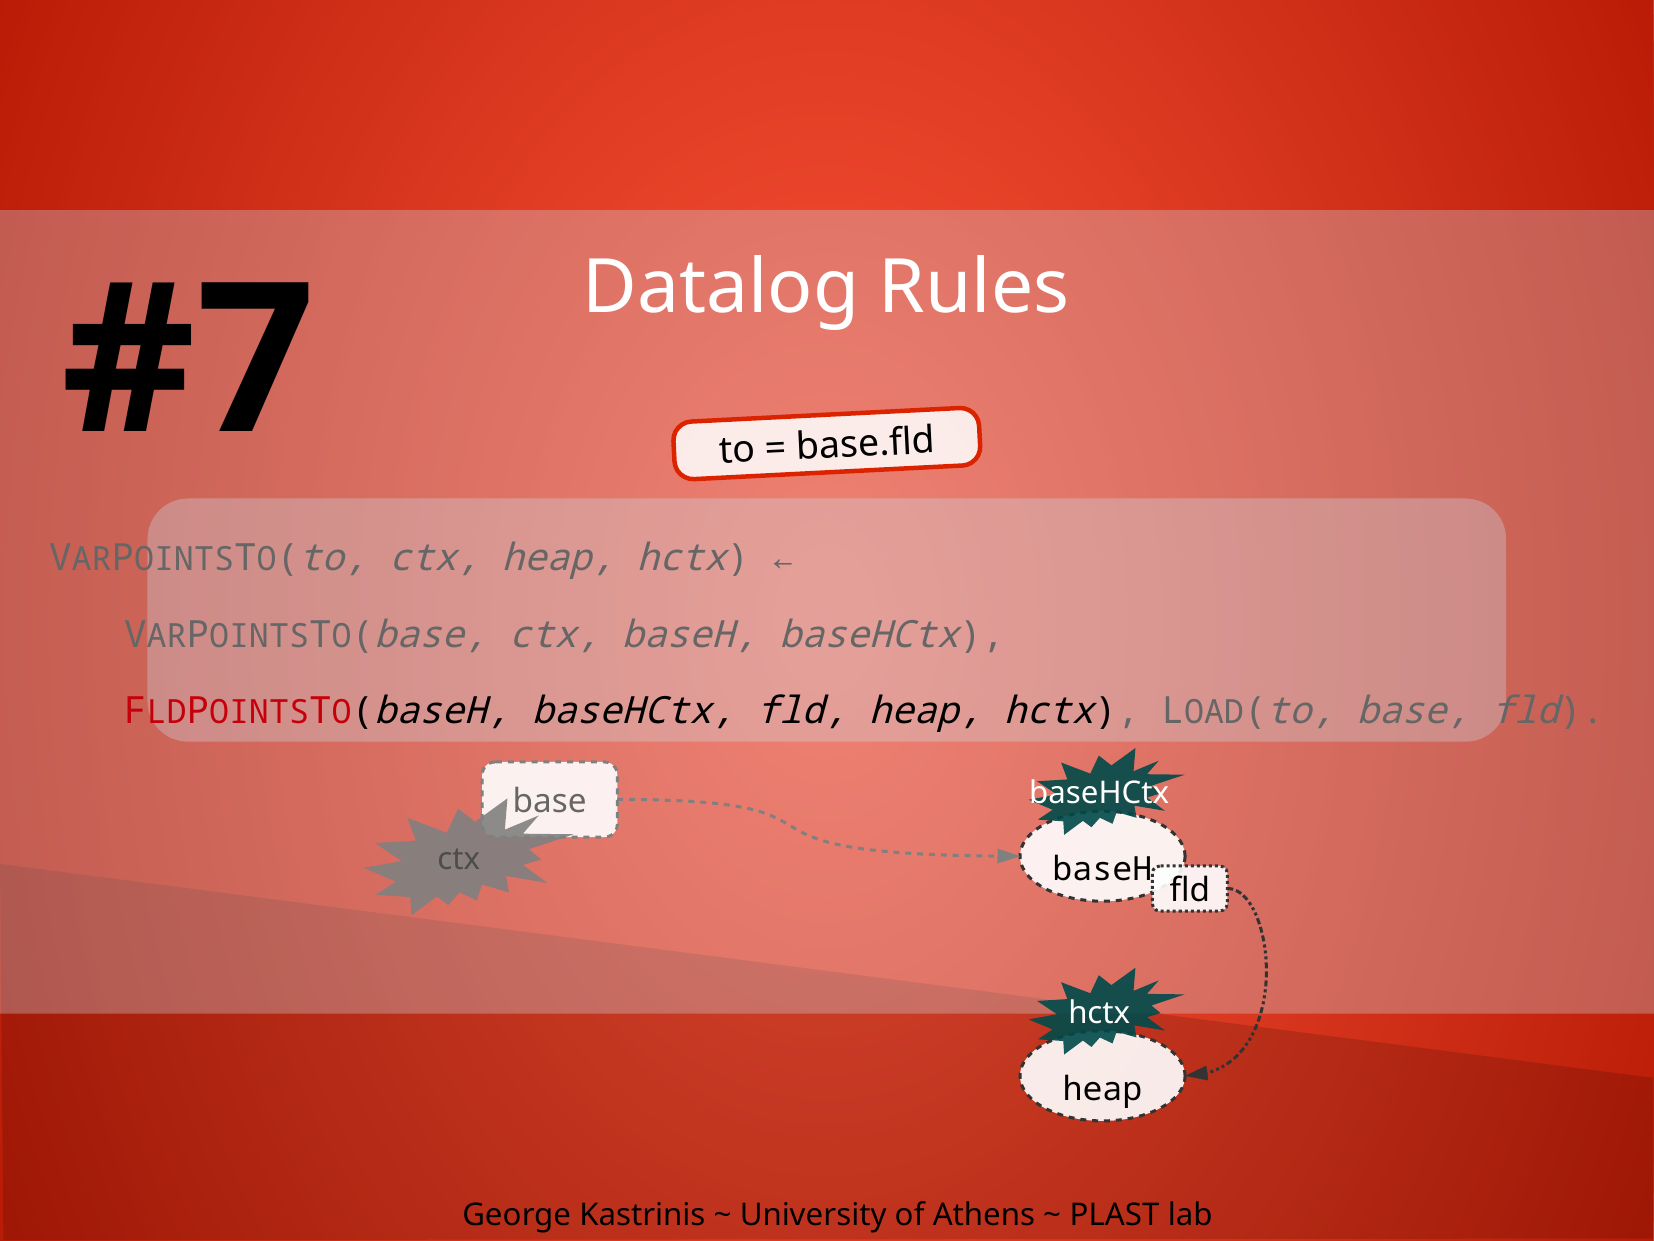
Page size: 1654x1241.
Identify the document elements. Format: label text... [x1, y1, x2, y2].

text_box VARPOINTSTO(to, ctx, heap, hctx) ← VARPOINTSTO(base, ctx, baseH, baseHCtx), FLDPOINTSTO(baseH, baseHCtx, fld, heap, hctx), LOAD(to, base, fld). [147, 498, 1507, 742]
text_box fld [1152, 865, 1228, 912]
text_box baseH [1020, 813, 1186, 902]
text_box baseHCtx [1034, 747, 1185, 835]
text_box hctx [1028, 967, 1185, 1055]
text_box heap [1020, 1033, 1186, 1121]
text_box #7 [46, 201, 361, 451]
text_box ctx [363, 798, 574, 916]
text_box [0, 210, 1654, 1014]
text_box George Kastrinis ~ University of Athens ~ PLAST lab [447, 1185, 1207, 1236]
text_box to = base.fld [673, 408, 981, 480]
text_box base [482, 761, 618, 838]
text_box Datalog Rules [568, 225, 1086, 331]
